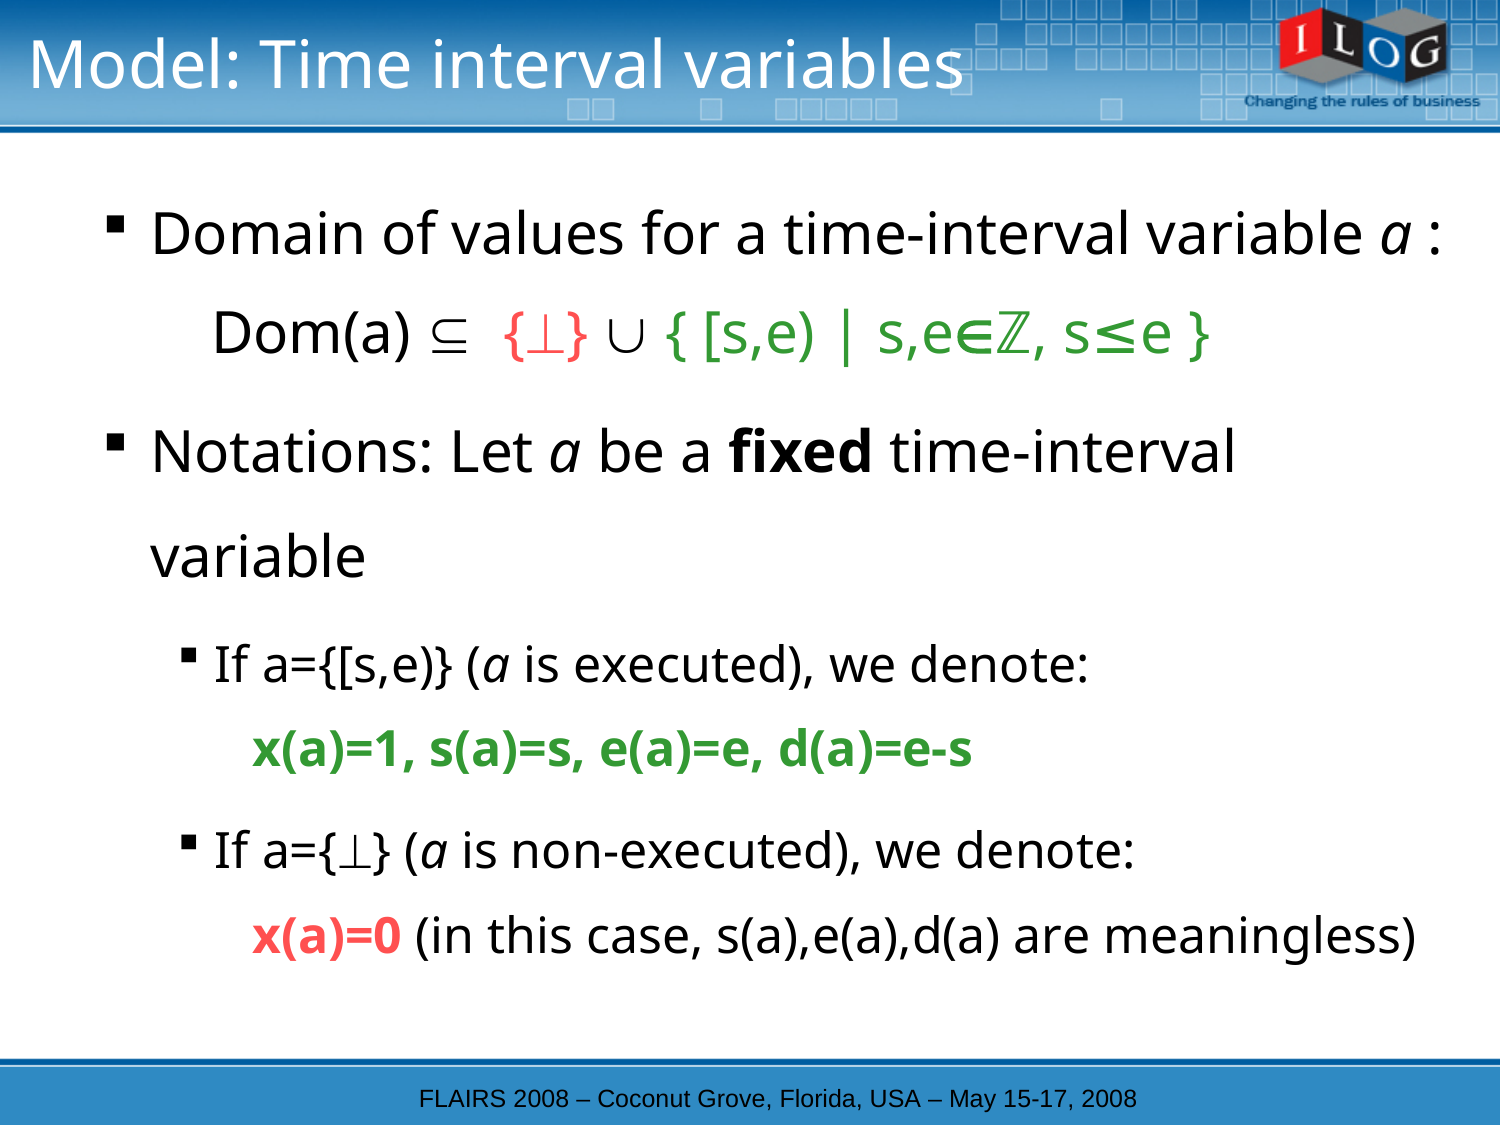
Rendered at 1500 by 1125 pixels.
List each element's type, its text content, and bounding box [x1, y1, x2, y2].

picture [0, 0, 1500, 1125]
list Domain of values for a time-interval variable a : Dom(a)  {}  { [s,e) | s,eℤ, s≤e } Notations: Let a be a fixed time-interval variable If a={[s,e)} (a is executed), we denote: x(a)=1, s(a)=s, e(a)=e, d(a)=e-s If a={} (a is non-executed), we denote: x(a)=0 (in this case, s(a),e(a),d(a) are meaningless) [87, 174, 1463, 1000]
title Model: Time interval variables [12, 0, 1300, 144]
